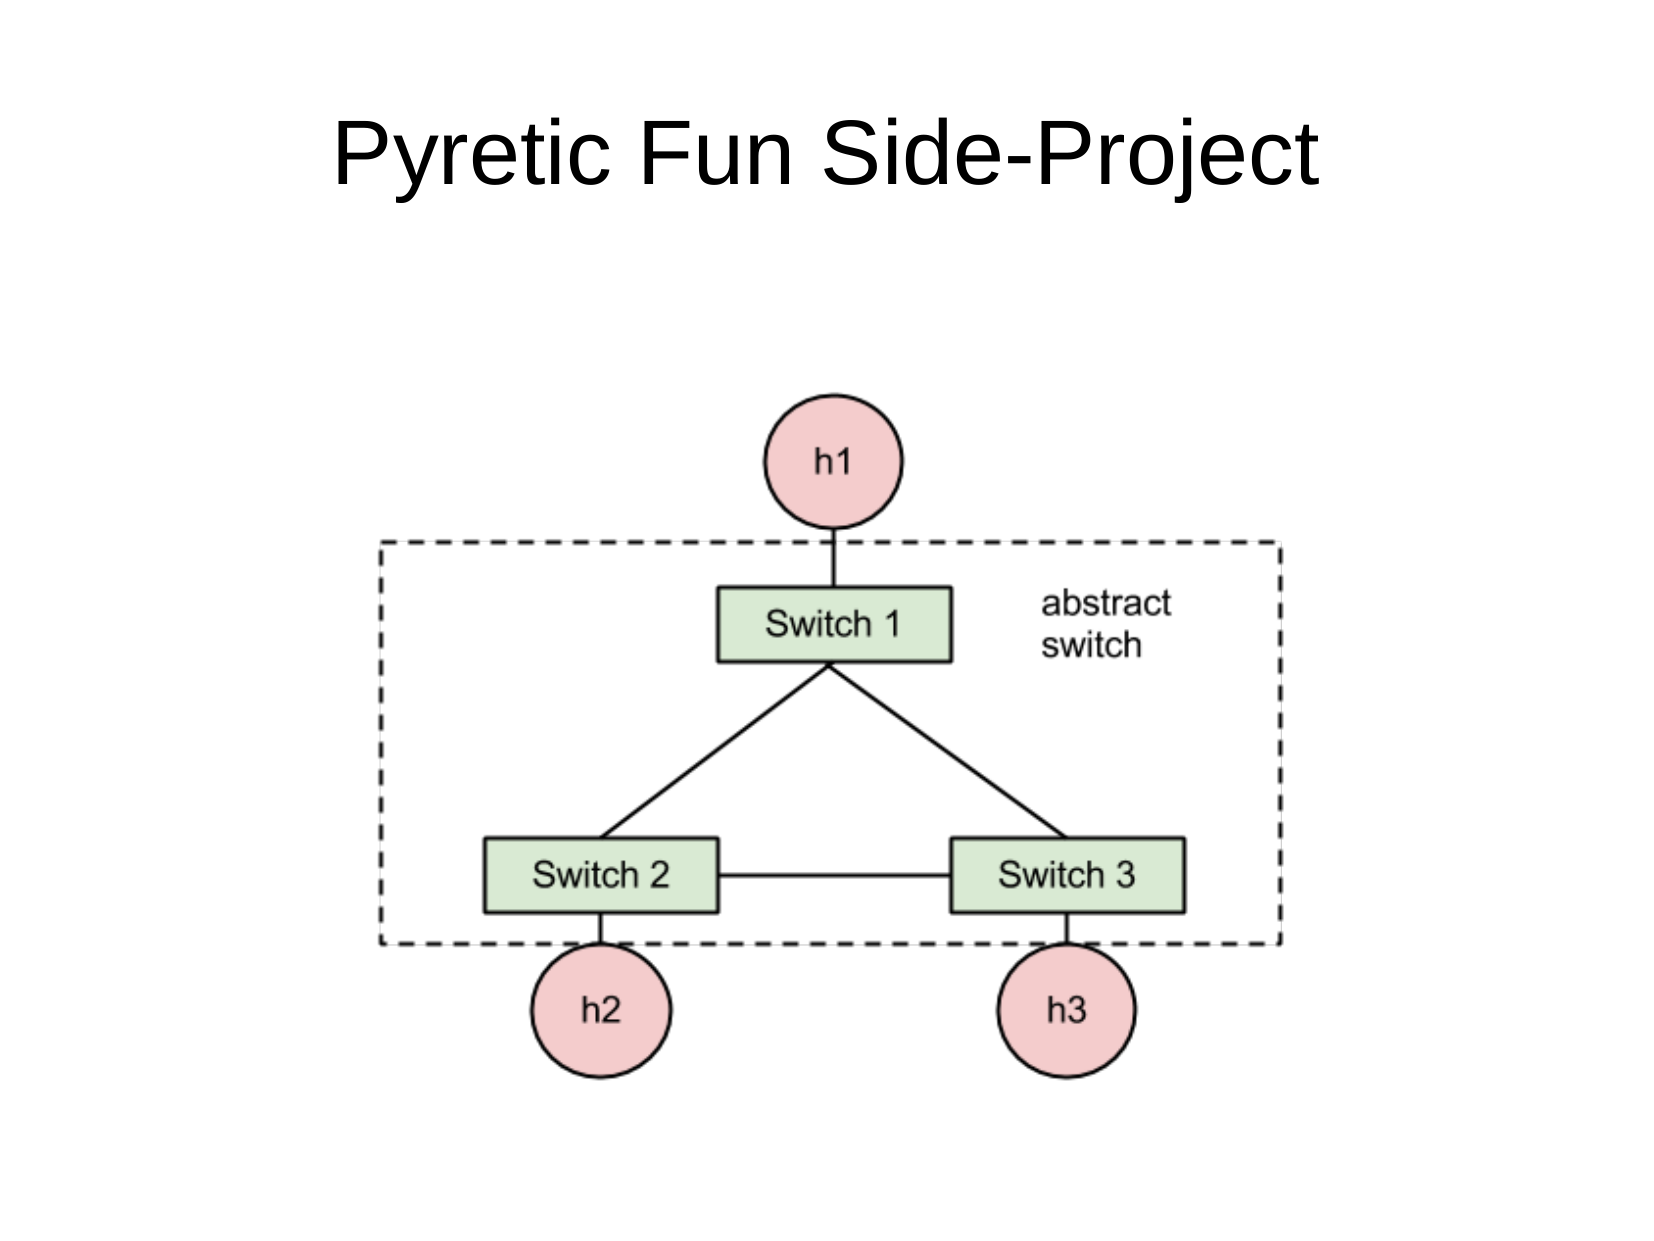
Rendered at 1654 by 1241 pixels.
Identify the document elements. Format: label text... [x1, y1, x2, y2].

title Pyretic Fun Side-Project [82, 49, 1571, 189]
picture [0, 189, 1654, 1241]
